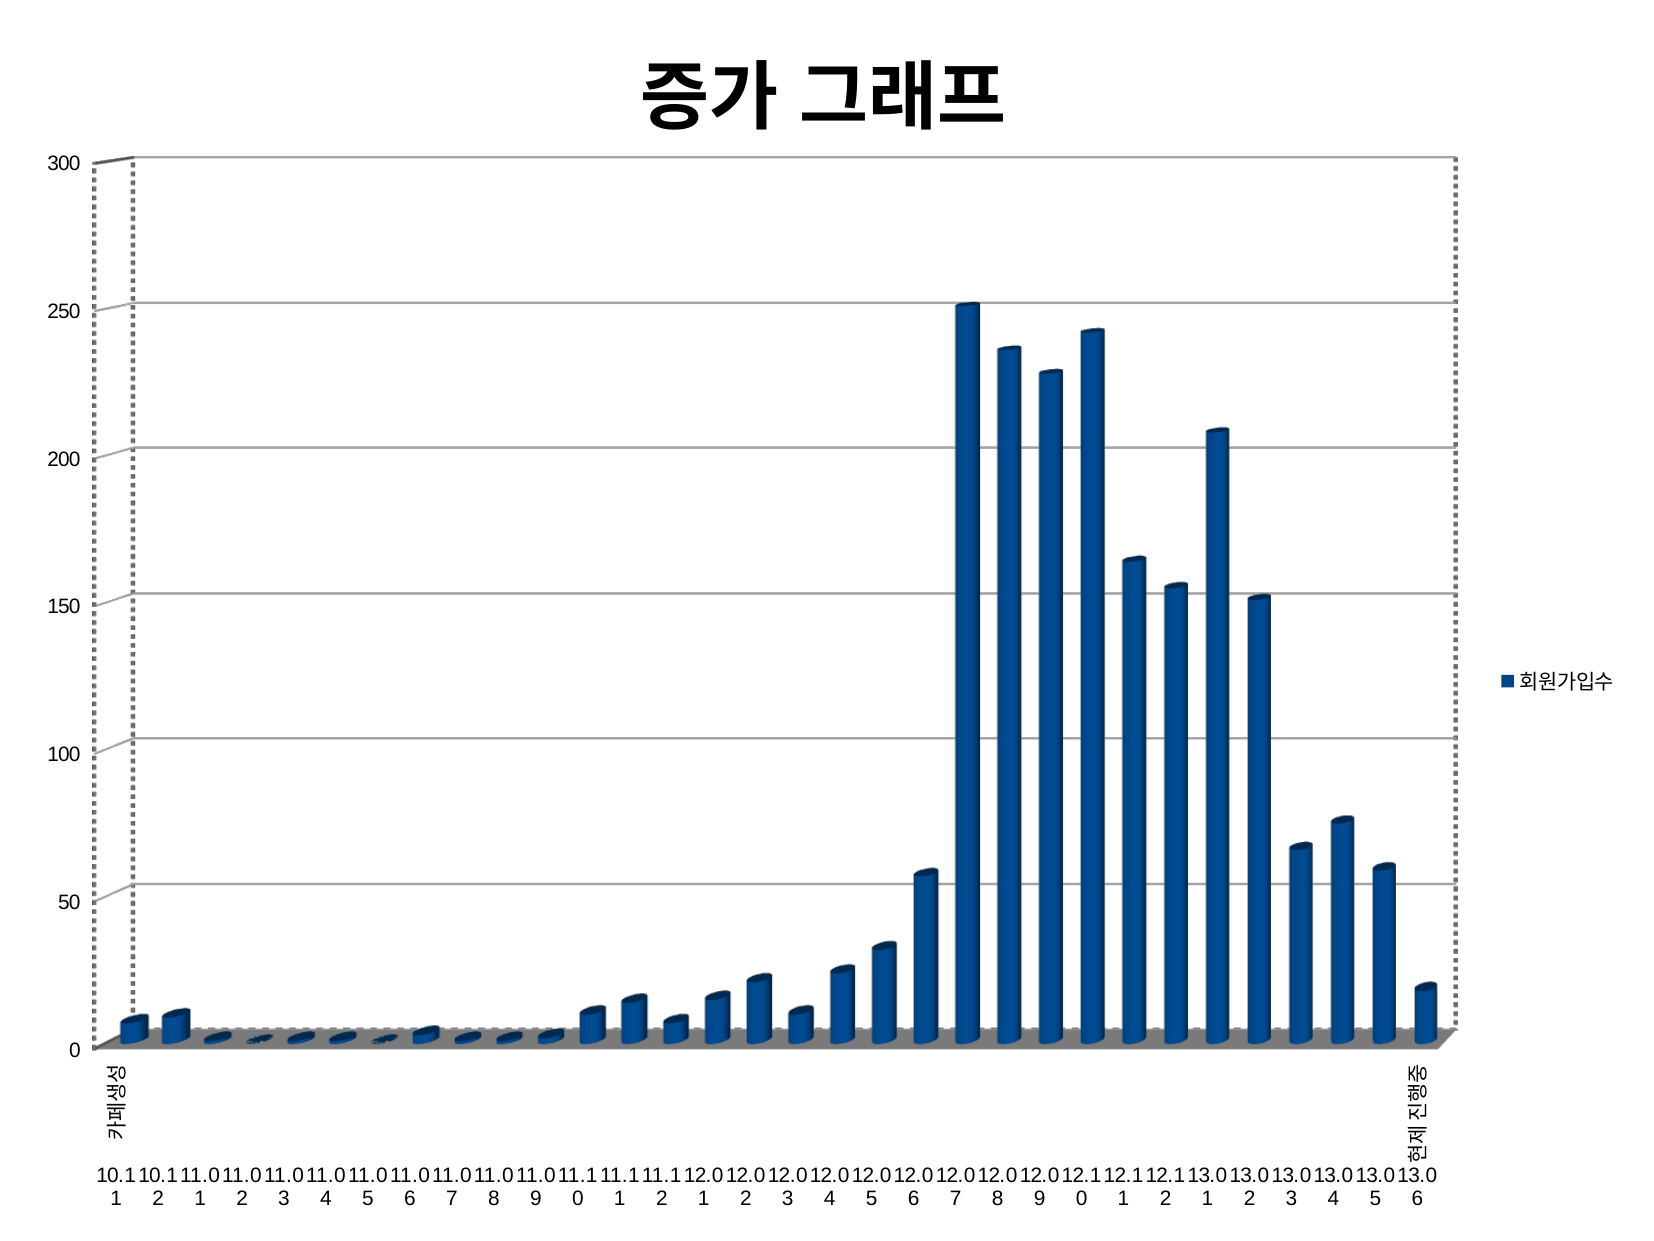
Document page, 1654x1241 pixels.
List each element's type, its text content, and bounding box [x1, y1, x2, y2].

chart [11, 129, 1633, 1233]
text_box 증가 그래프 [625, 28, 1030, 130]
